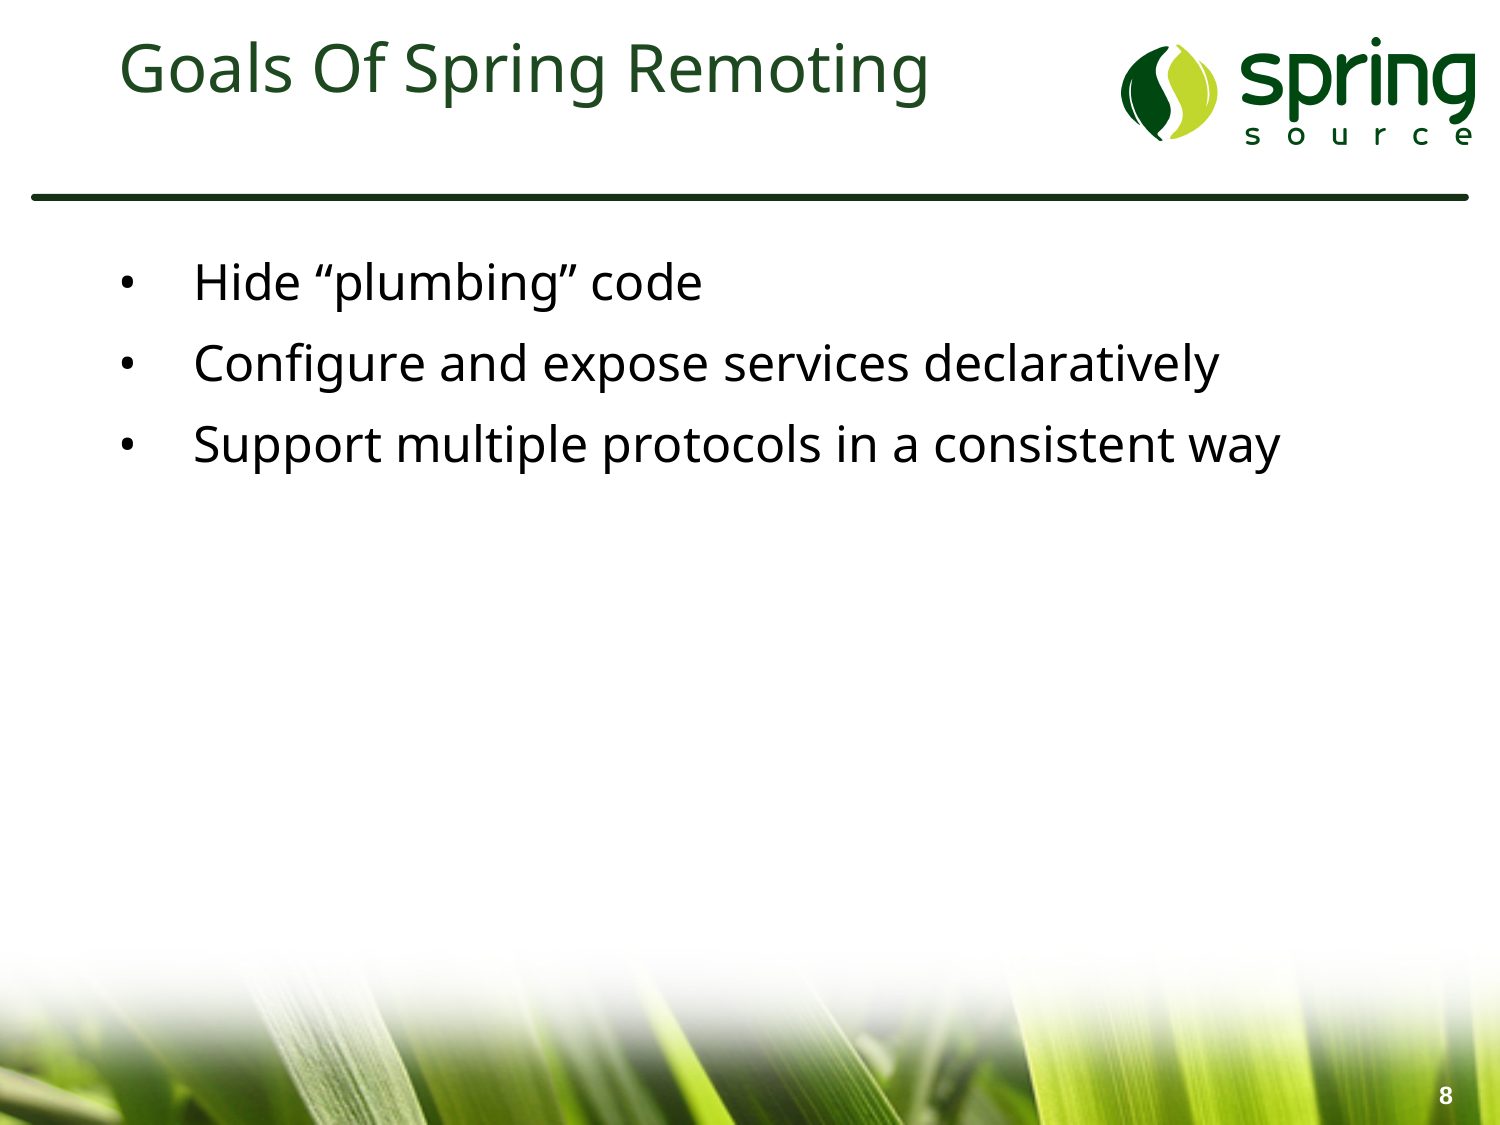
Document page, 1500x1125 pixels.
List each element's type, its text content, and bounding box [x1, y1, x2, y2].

title Goals Of Spring Remoting [103, 13, 1136, 177]
list Hide “plumbing” code Configure and expose services declaratively Support multiple protocols in a consistent way [103, 239, 1394, 903]
picture [0, 944, 1500, 1125]
picture [1136, 37, 1475, 145]
